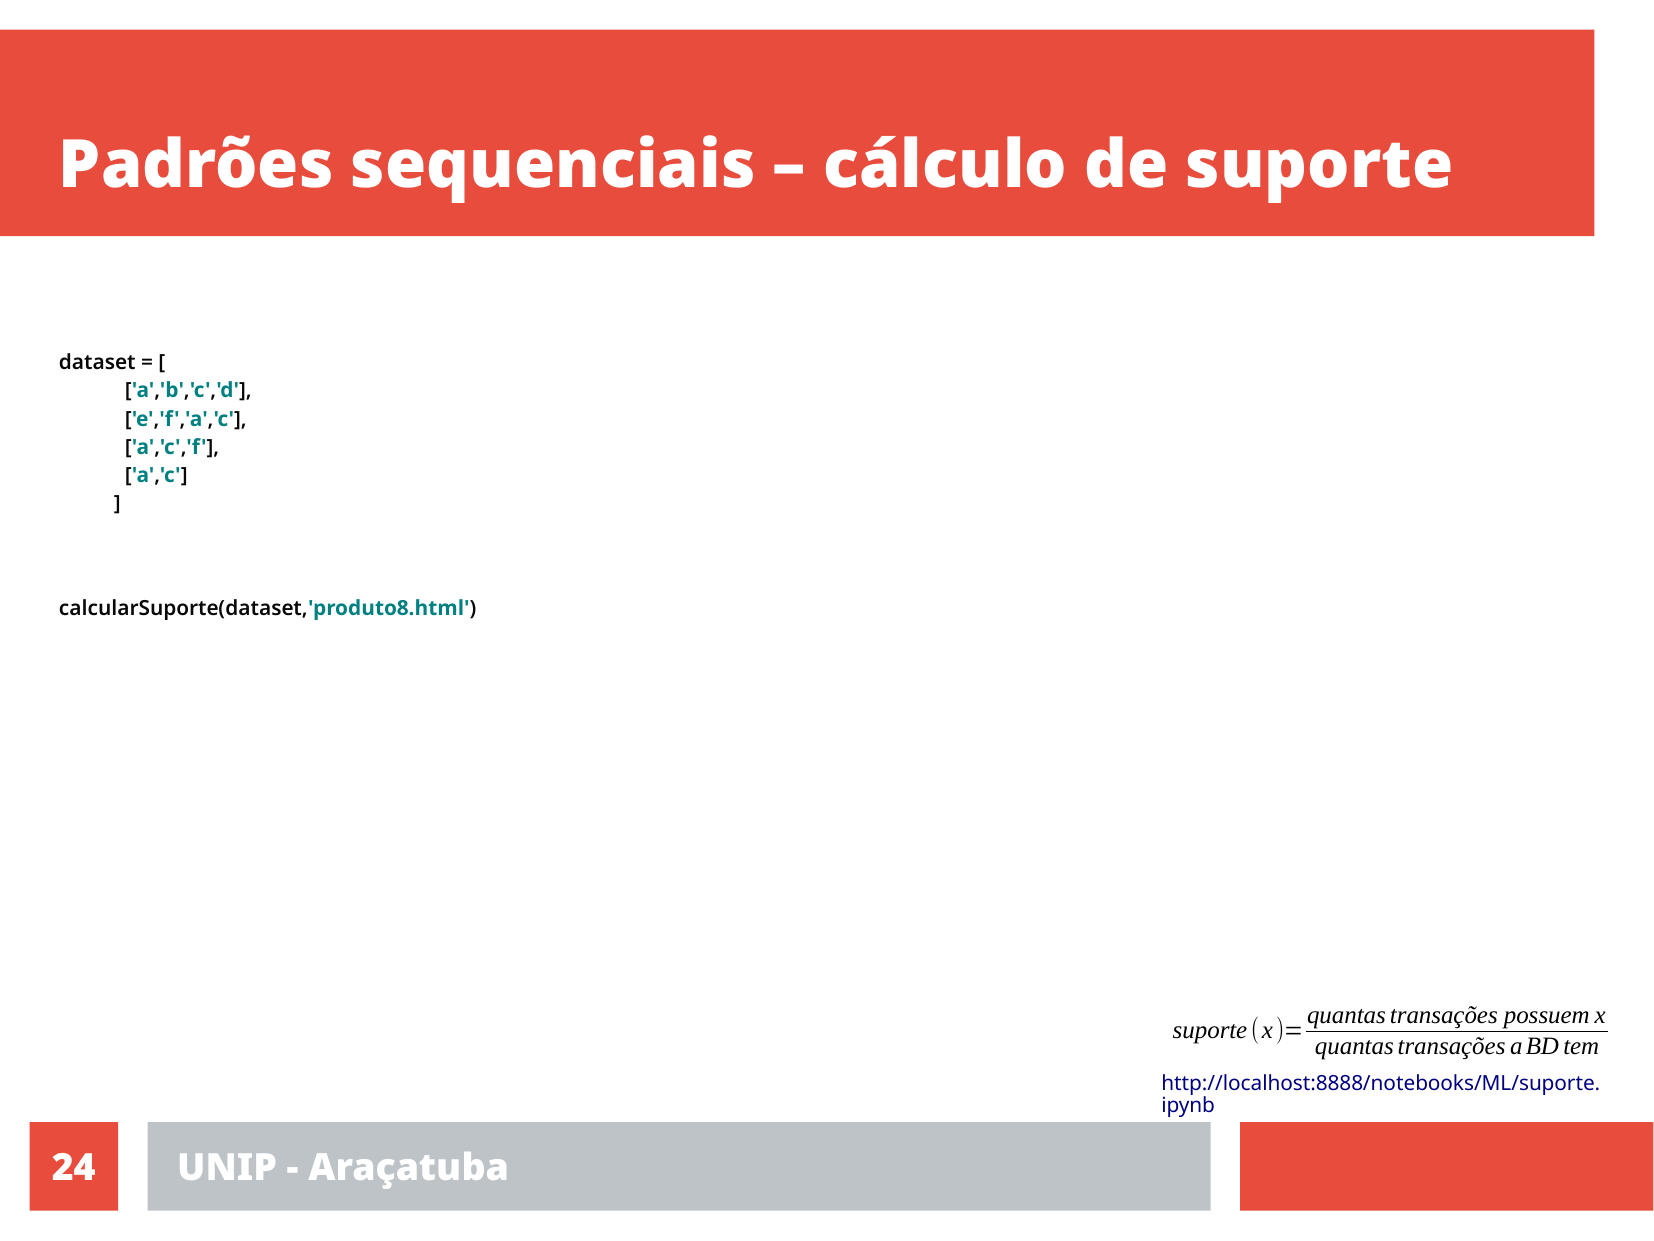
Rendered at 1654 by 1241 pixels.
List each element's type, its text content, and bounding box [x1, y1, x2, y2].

title Padrões sequenciais – cálculo de suporte [59, 59, 1595, 207]
list dataset = [ ['a','b','c','d'], ['e','f','a','c'], ['a','c','f'], ['a','c'] ] calcularSuporte(dataset,'produto8.html') [59, 318, 1565, 1087]
text_box http://localhost:8888/notebooks/ML/suporte.ipynb [1146, 1060, 1619, 1102]
chart [1166, 1001, 1616, 1060]
